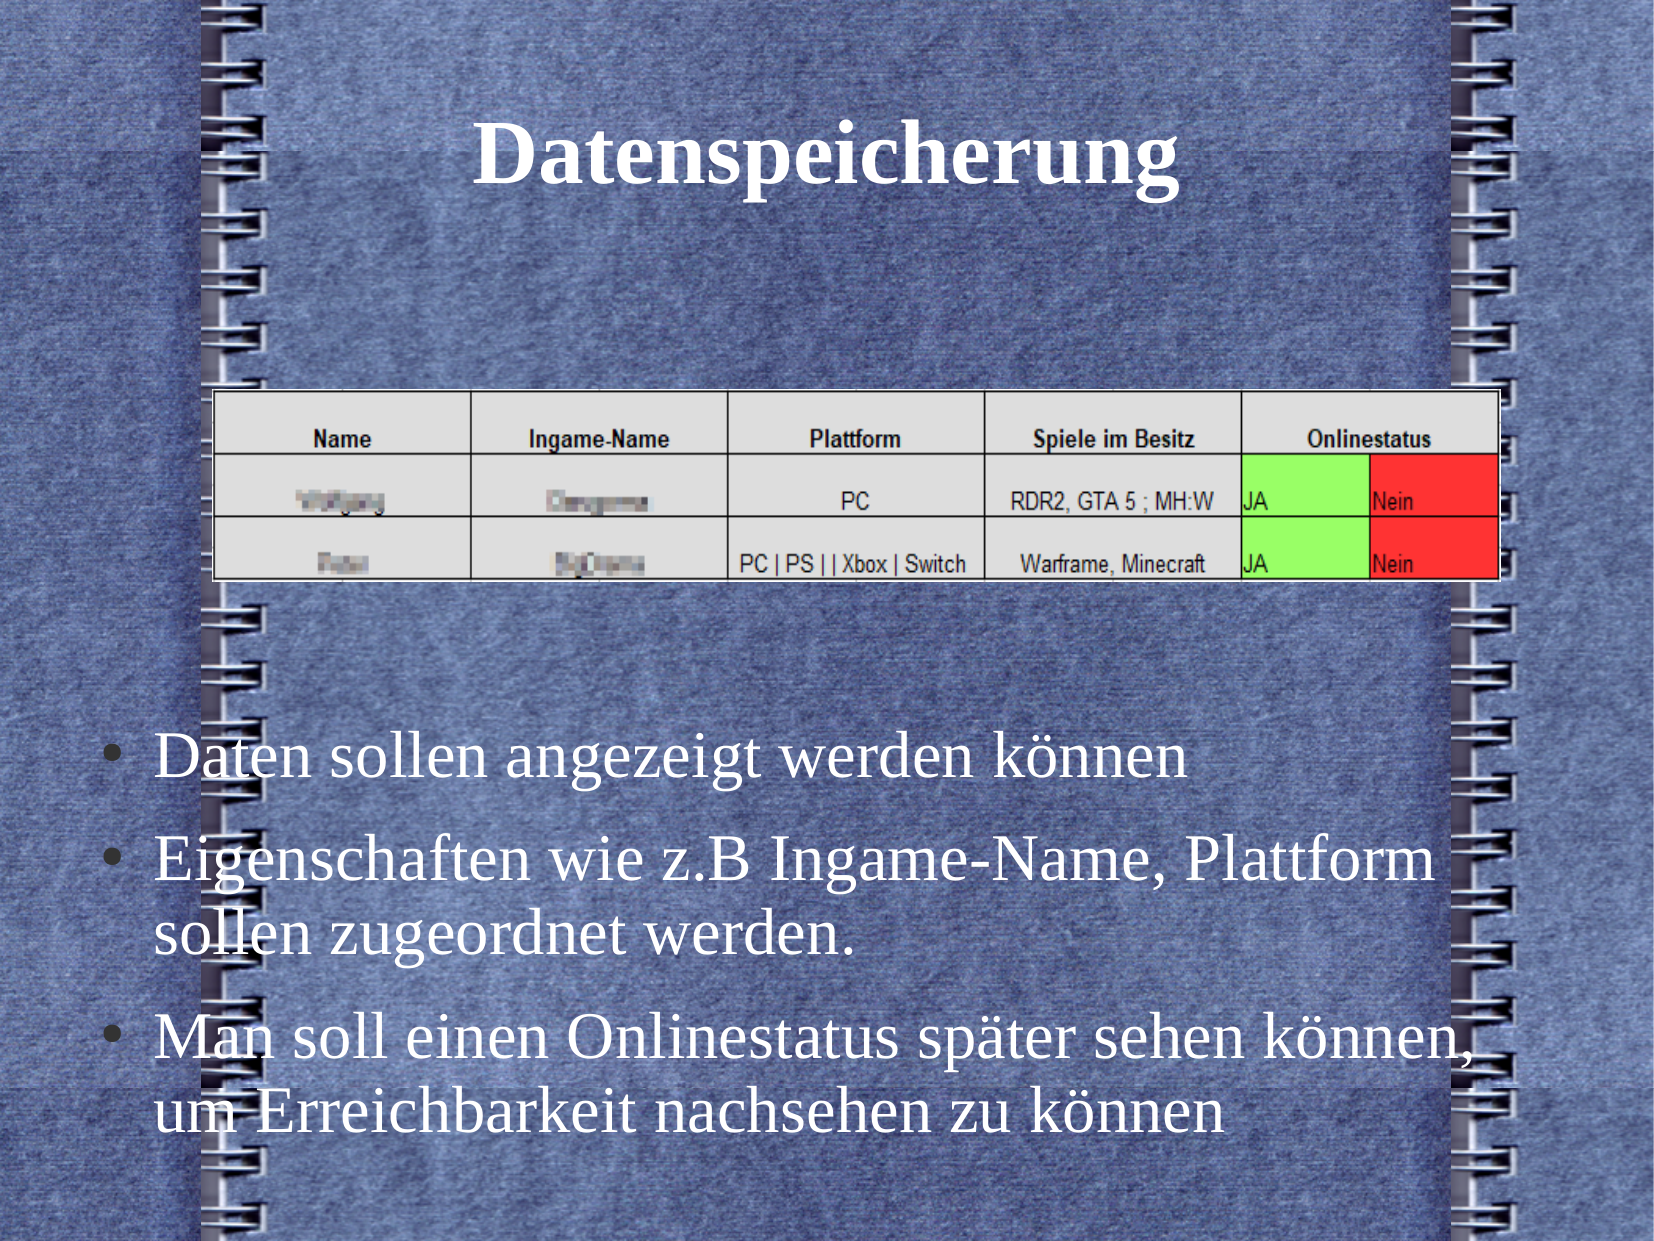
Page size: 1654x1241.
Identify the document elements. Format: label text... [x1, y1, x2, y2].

title Datenspeicherung [82, 49, 1571, 257]
picture [0, 0, 1654, 1241]
list Daten sollen angezeigt werden können Eigenschaften wie z.B Ingame-Name, Plattform sollen zugeordnet werden. Man soll einen Onlinestatus später sehen können, um Erreichbarkeit nachsehen zu können [82, 717, 1571, 1241]
